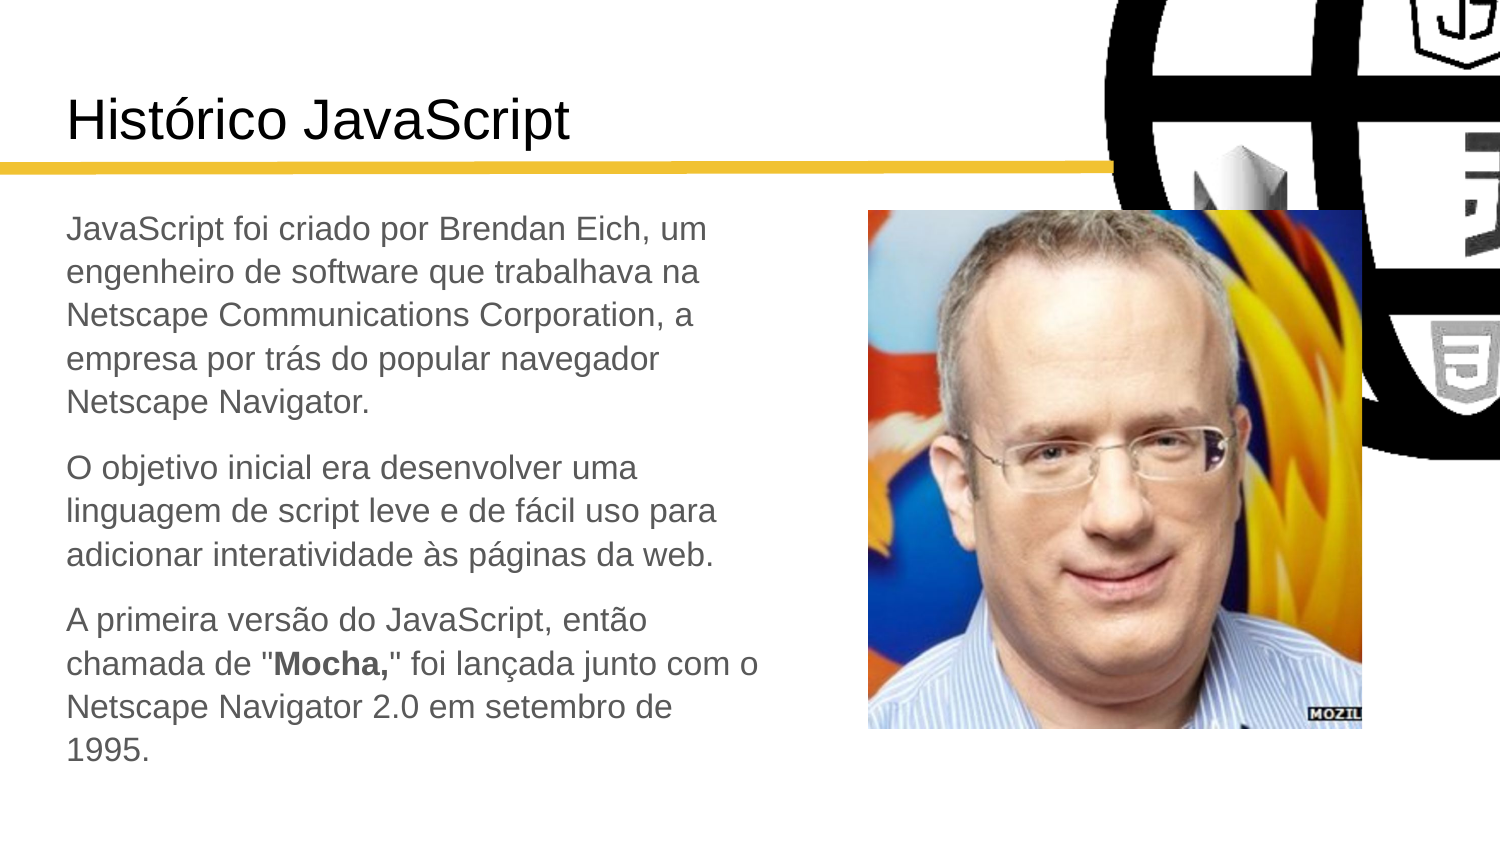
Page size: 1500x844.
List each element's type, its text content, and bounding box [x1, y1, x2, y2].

picture [868, 0, 1500, 729]
list JavaScript foi criado por Brendan Eich, um engenheiro de software que trabalhava na Netscape Communications Corporation, a empresa por trás do popular navegador Netscape Navigator. O objetivo inicial era desenvolver uma linguagem de script leve e de fácil uso para adicionar interatividade às páginas da web. A primeira versão do JavaScript, então chamada de "Mocha," foi lançada junto com o Netscape Navigator 2.0 em setembro de 1995. [51, 189, 782, 789]
title Histórico JavaScript [51, 72, 1449, 167]
